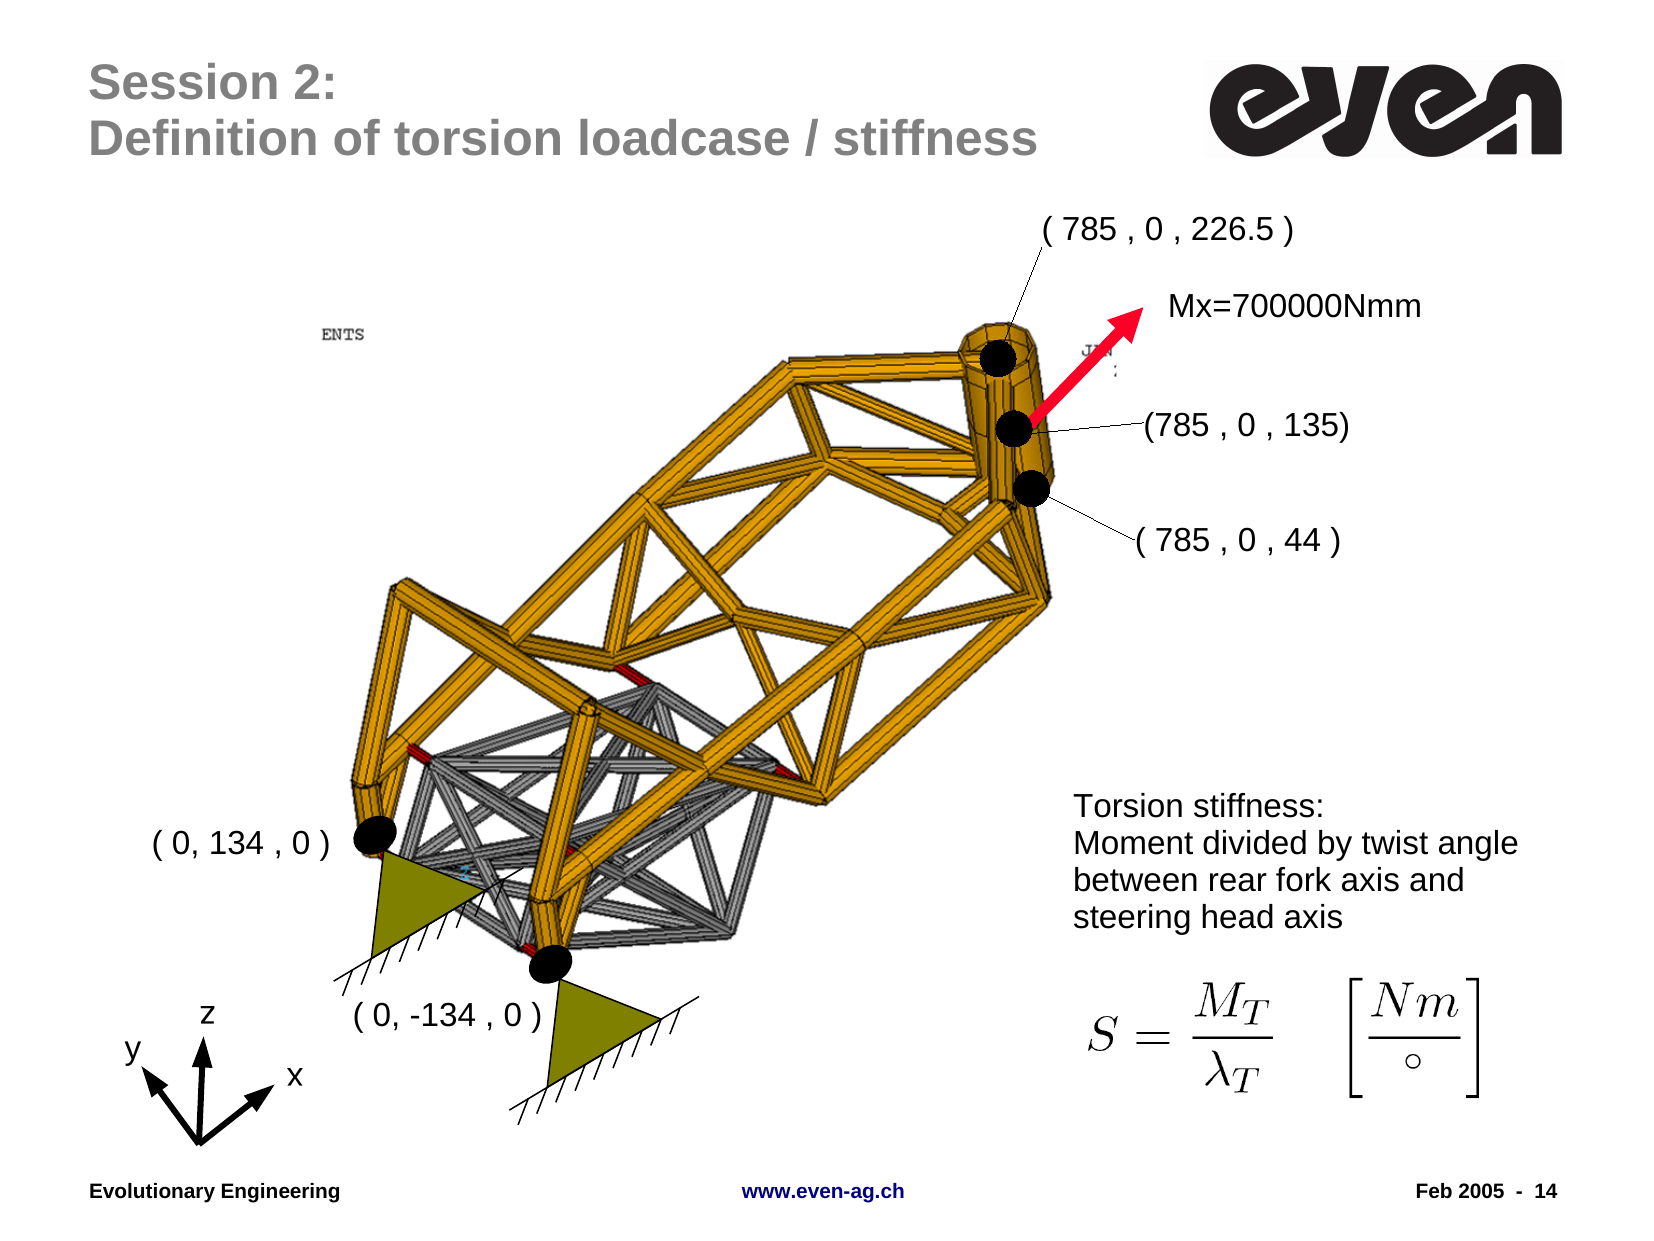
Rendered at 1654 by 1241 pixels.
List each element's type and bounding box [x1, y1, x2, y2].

text_box [354, 816, 484, 957]
text_box [1013, 470, 1050, 507]
picture [1104, 838, 1114, 852]
picture [321, 307, 1496, 1115]
text_box [979, 340, 1017, 377]
picture [321, 833, 325, 858]
text_box [529, 945, 660, 1086]
text_box [995, 410, 1033, 447]
